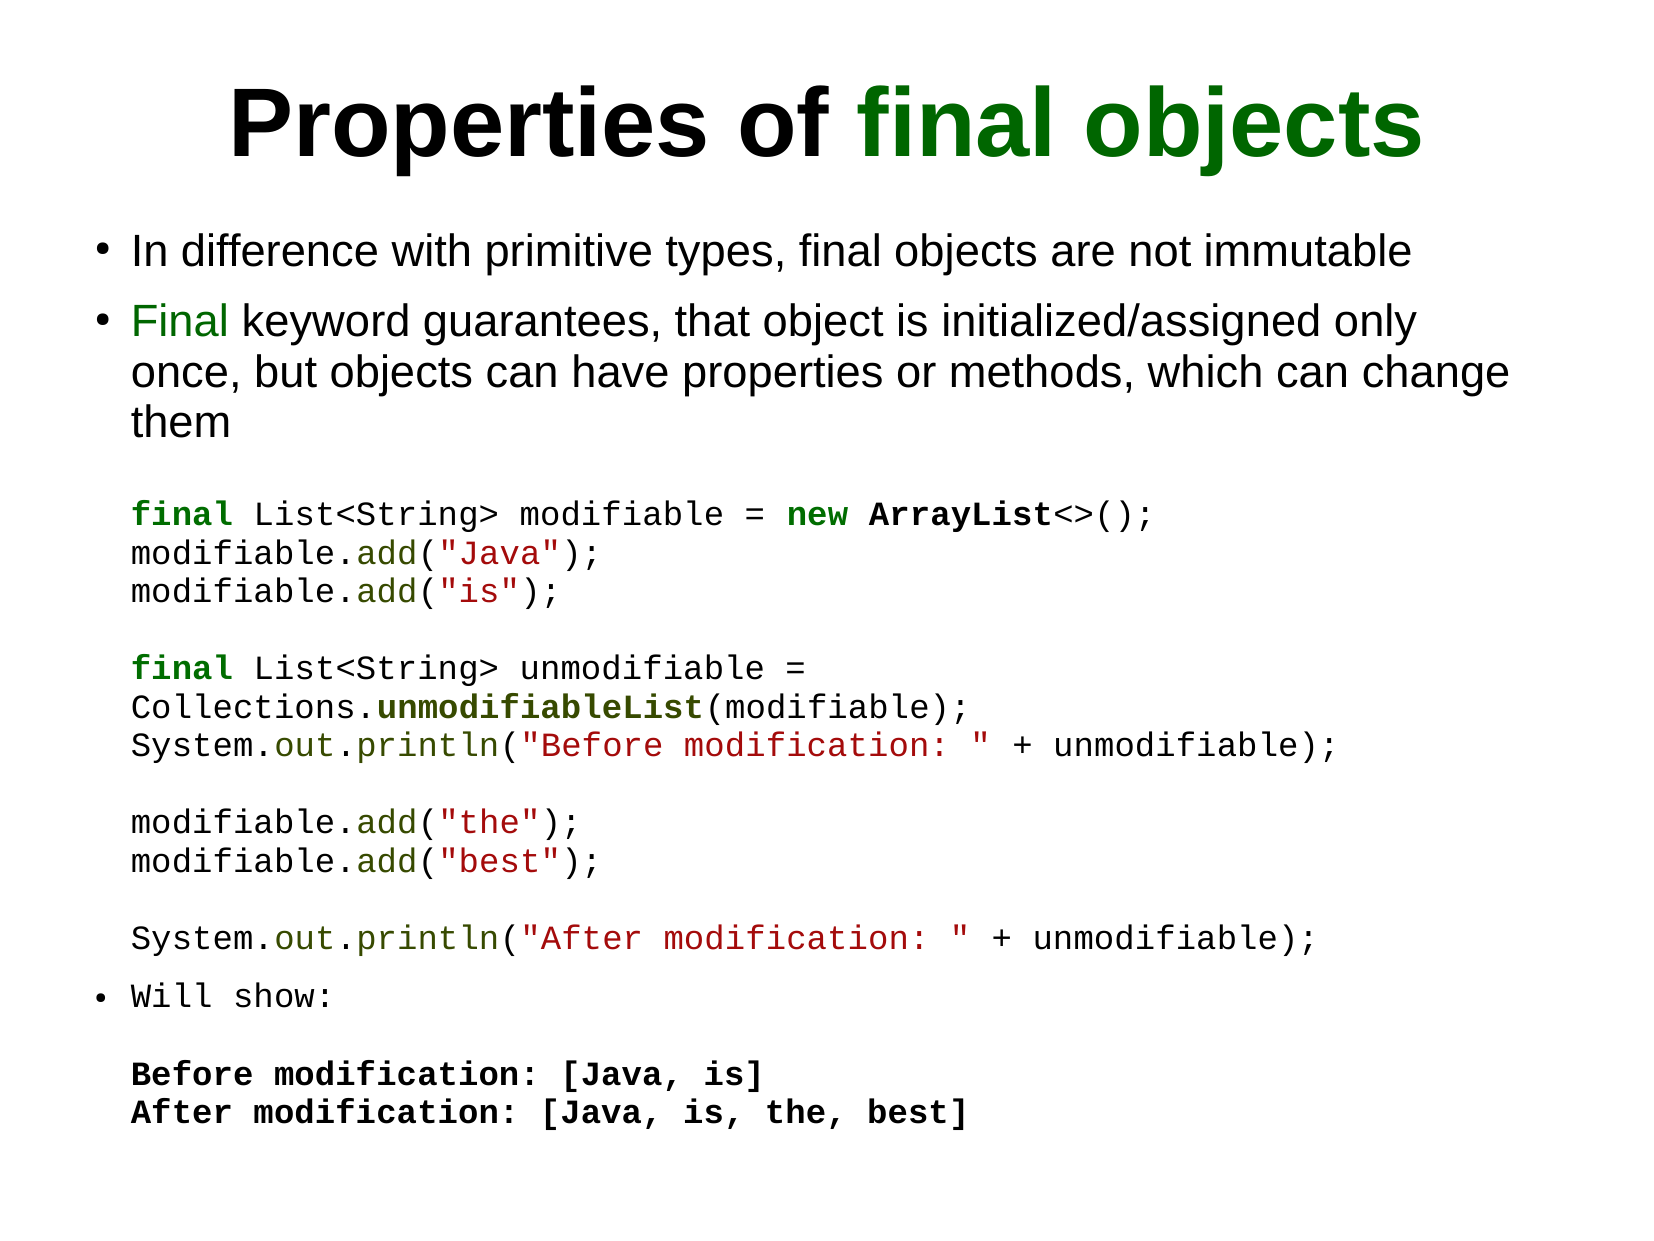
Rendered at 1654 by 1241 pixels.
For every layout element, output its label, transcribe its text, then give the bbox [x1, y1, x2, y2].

list In difference with primitive types, final objects are not immutable Final keyword guarantees, that object is initialized/assigned only once, but objects can have properties or methods, which can change them final List<String> modifiable = new ArrayList<>(); modifiable.add("Java"); modifiable.add("is"); final List<String> unmodifiable = Collections.unmodifiableList(modifiable); System.out.println("Before modification: " + unmodifiable); modifiable.add("the"); modifiable.add("best"); System.out.println("After modification: " + unmodifiable); Will show: Before modification: [Java, is] After modification: [Java, is, the, best] [82, 225, 1538, 1186]
title Properties of final objects [82, 49, 1571, 196]
